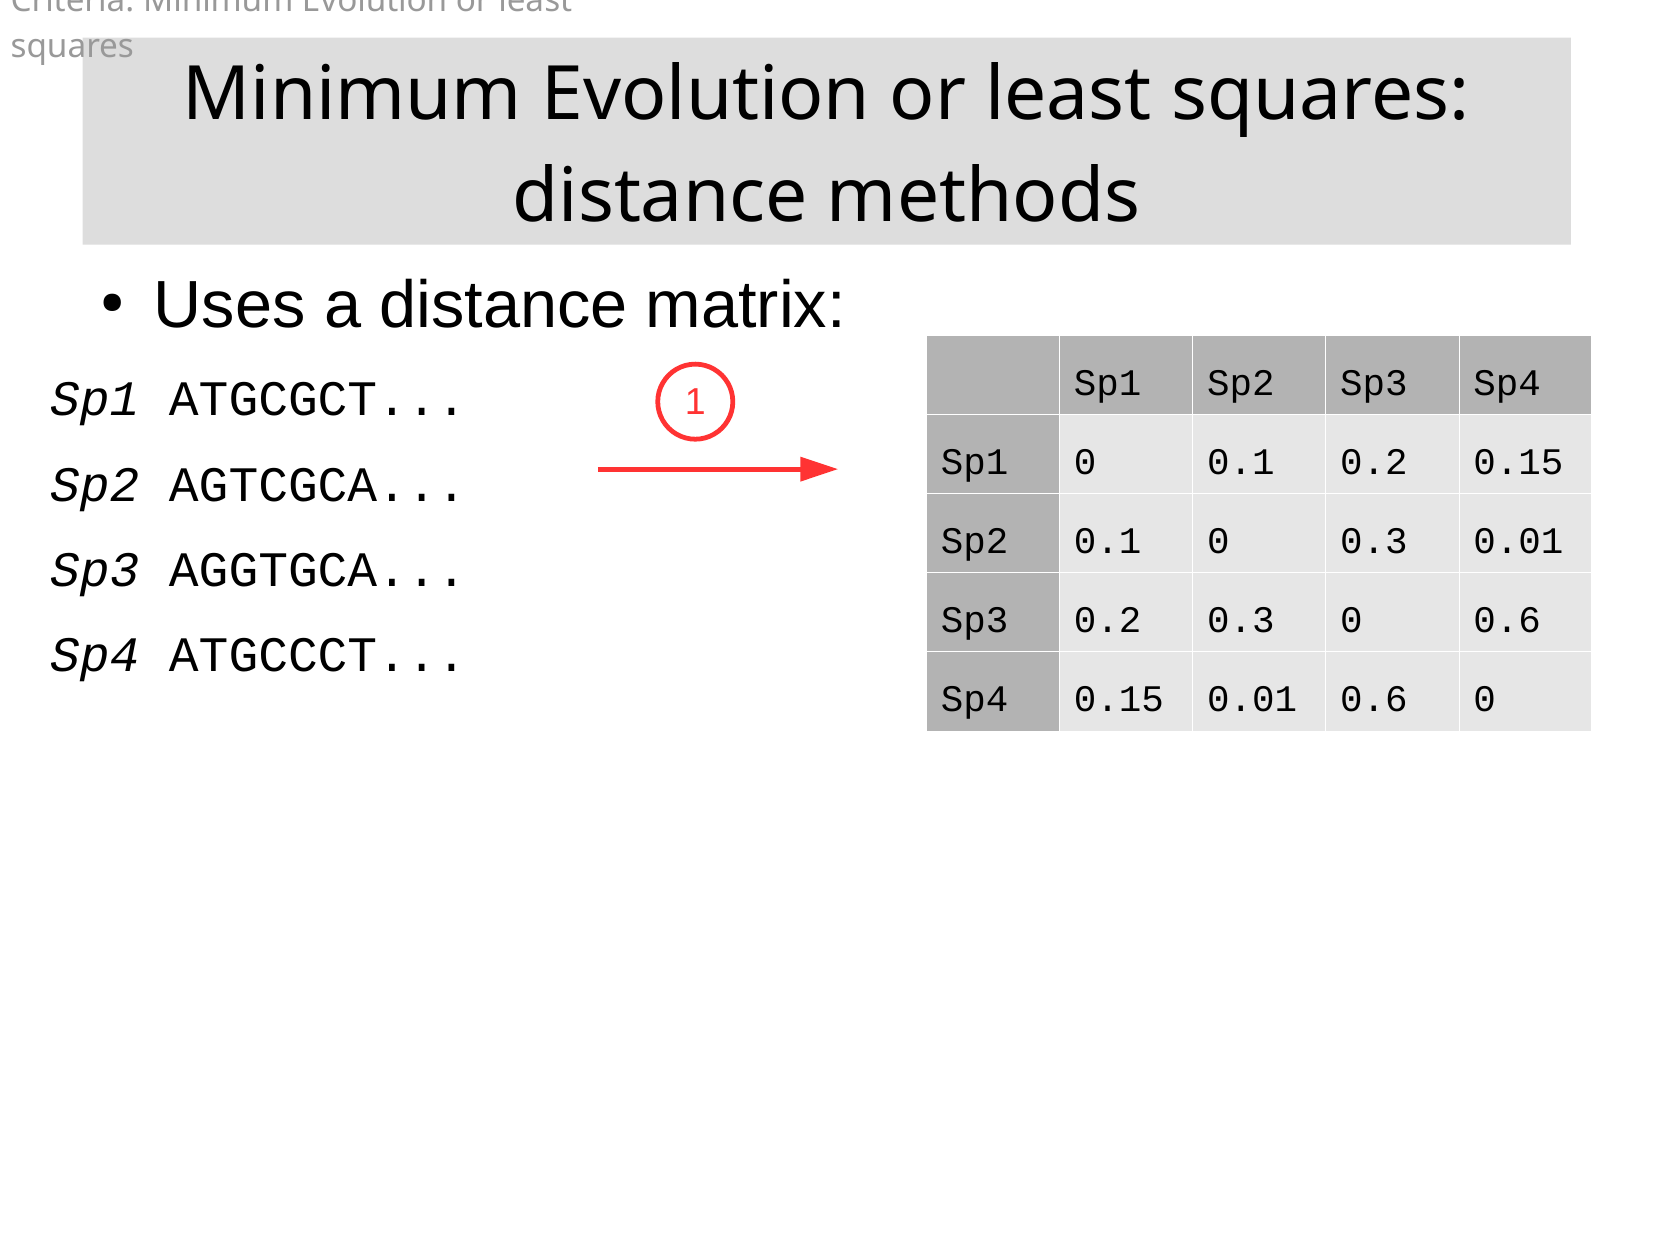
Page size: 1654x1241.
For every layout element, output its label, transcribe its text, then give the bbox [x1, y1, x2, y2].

table_cell Sp1 [927, 415, 1059, 493]
text_box 1 [657, 364, 733, 440]
table_cell Sp3 [927, 573, 1059, 651]
title Minimum Evolution or least squares: distance methods [82, 37, 1571, 245]
table_cell 0.3 [1326, 494, 1459, 572]
table_header Sp4 [1460, 336, 1591, 414]
text_box Criteria: Minimum Evolution or least squares [10, 0, 676, 73]
table_cell 0 [1060, 415, 1192, 493]
table_cell 0.01 [1460, 494, 1591, 572]
table_header [927, 336, 1059, 414]
table_cell Sp4 [927, 652, 1059, 731]
table_cell 0.2 [1326, 415, 1459, 493]
table_cell 0.6 [1326, 652, 1459, 731]
table_cell 0 [1326, 573, 1459, 651]
table_header Sp1 [1060, 336, 1192, 414]
table_cell 0.15 [1460, 415, 1591, 493]
table_header Sp2 [1193, 336, 1325, 414]
table_cell 0.6 [1460, 573, 1591, 651]
table_cell 0 [1193, 494, 1325, 572]
table_cell 0.1 [1060, 494, 1192, 572]
table_cell 0.3 [1193, 573, 1325, 651]
table_cell 0.1 [1193, 415, 1325, 493]
table_cell 0.01 [1193, 652, 1325, 731]
table_cell Sp2 [927, 494, 1059, 572]
list Sp1 ATGCGCT... Sp2 AGTCGCA... Sp3 AGGTGCA... Sp4 ATGCCCT... [0, 374, 520, 691]
table_cell 0.2 [1060, 573, 1192, 651]
table_header Sp3 [1326, 336, 1459, 414]
table_cell 0 [1460, 652, 1591, 731]
table_cell 0.15 [1060, 652, 1192, 731]
list Uses a distance matrix: [82, 266, 1571, 352]
